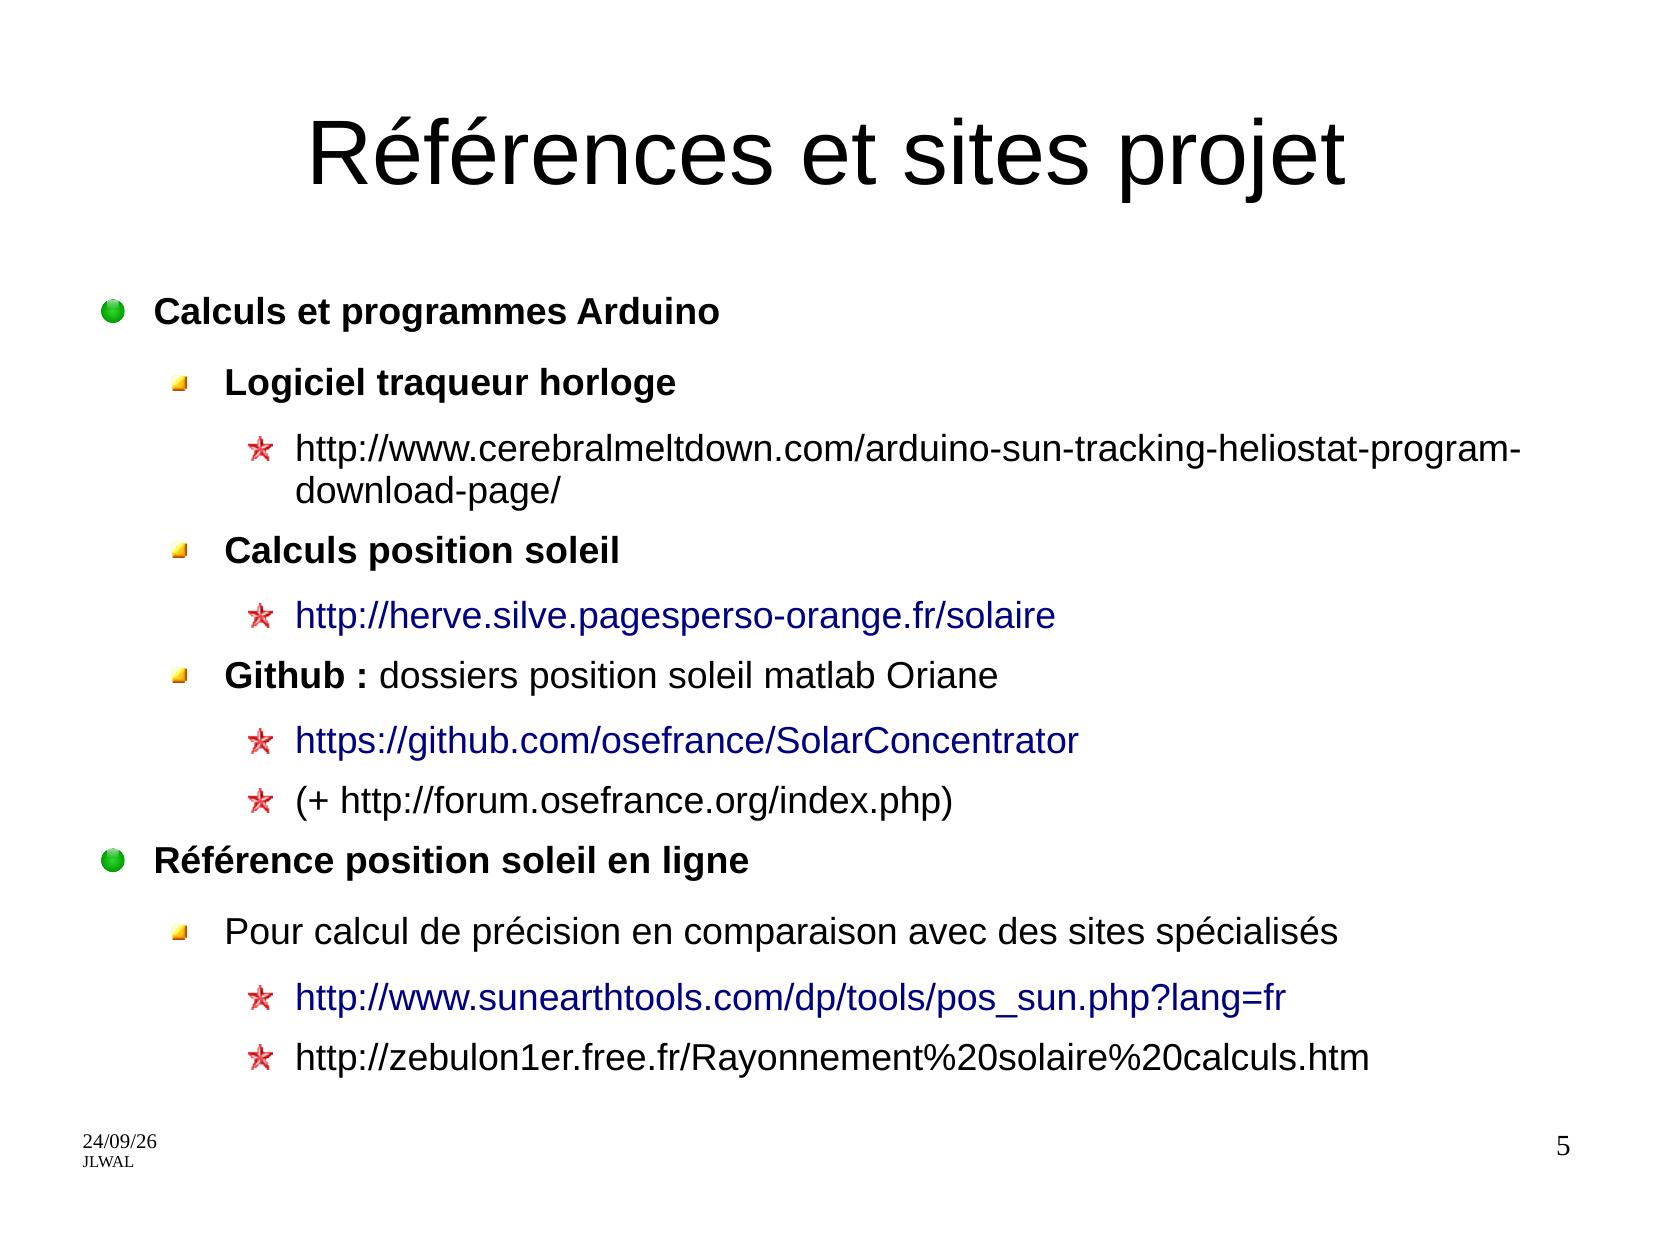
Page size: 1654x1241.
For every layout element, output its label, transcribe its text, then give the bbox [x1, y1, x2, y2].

list Calculs et programmes Arduino Logiciel traqueur horloge http://www.cerebralmeltdown.com/arduino-sun-tracking-heliostat-program-download-page/ Calculs position soleil http://herve.silve.pagesperso-orange.fr/solaire Github : dossiers position soleil matlab Oriane https://github.com/osefrance/SolarConcentrator (+ http://forum.osefrance.org/index.php) Référence position soleil en ligne Pour calcul de précision en comparaison avec des sites spécialisés http://www.sunearthtools.com/dp/tools/pos_sun.php?lang=fr http://zebulon1er.free.fr/Rayonnement%20solaire%20calculs.htm [82, 290, 1571, 1109]
title Références et sites projet [82, 49, 1571, 257]
